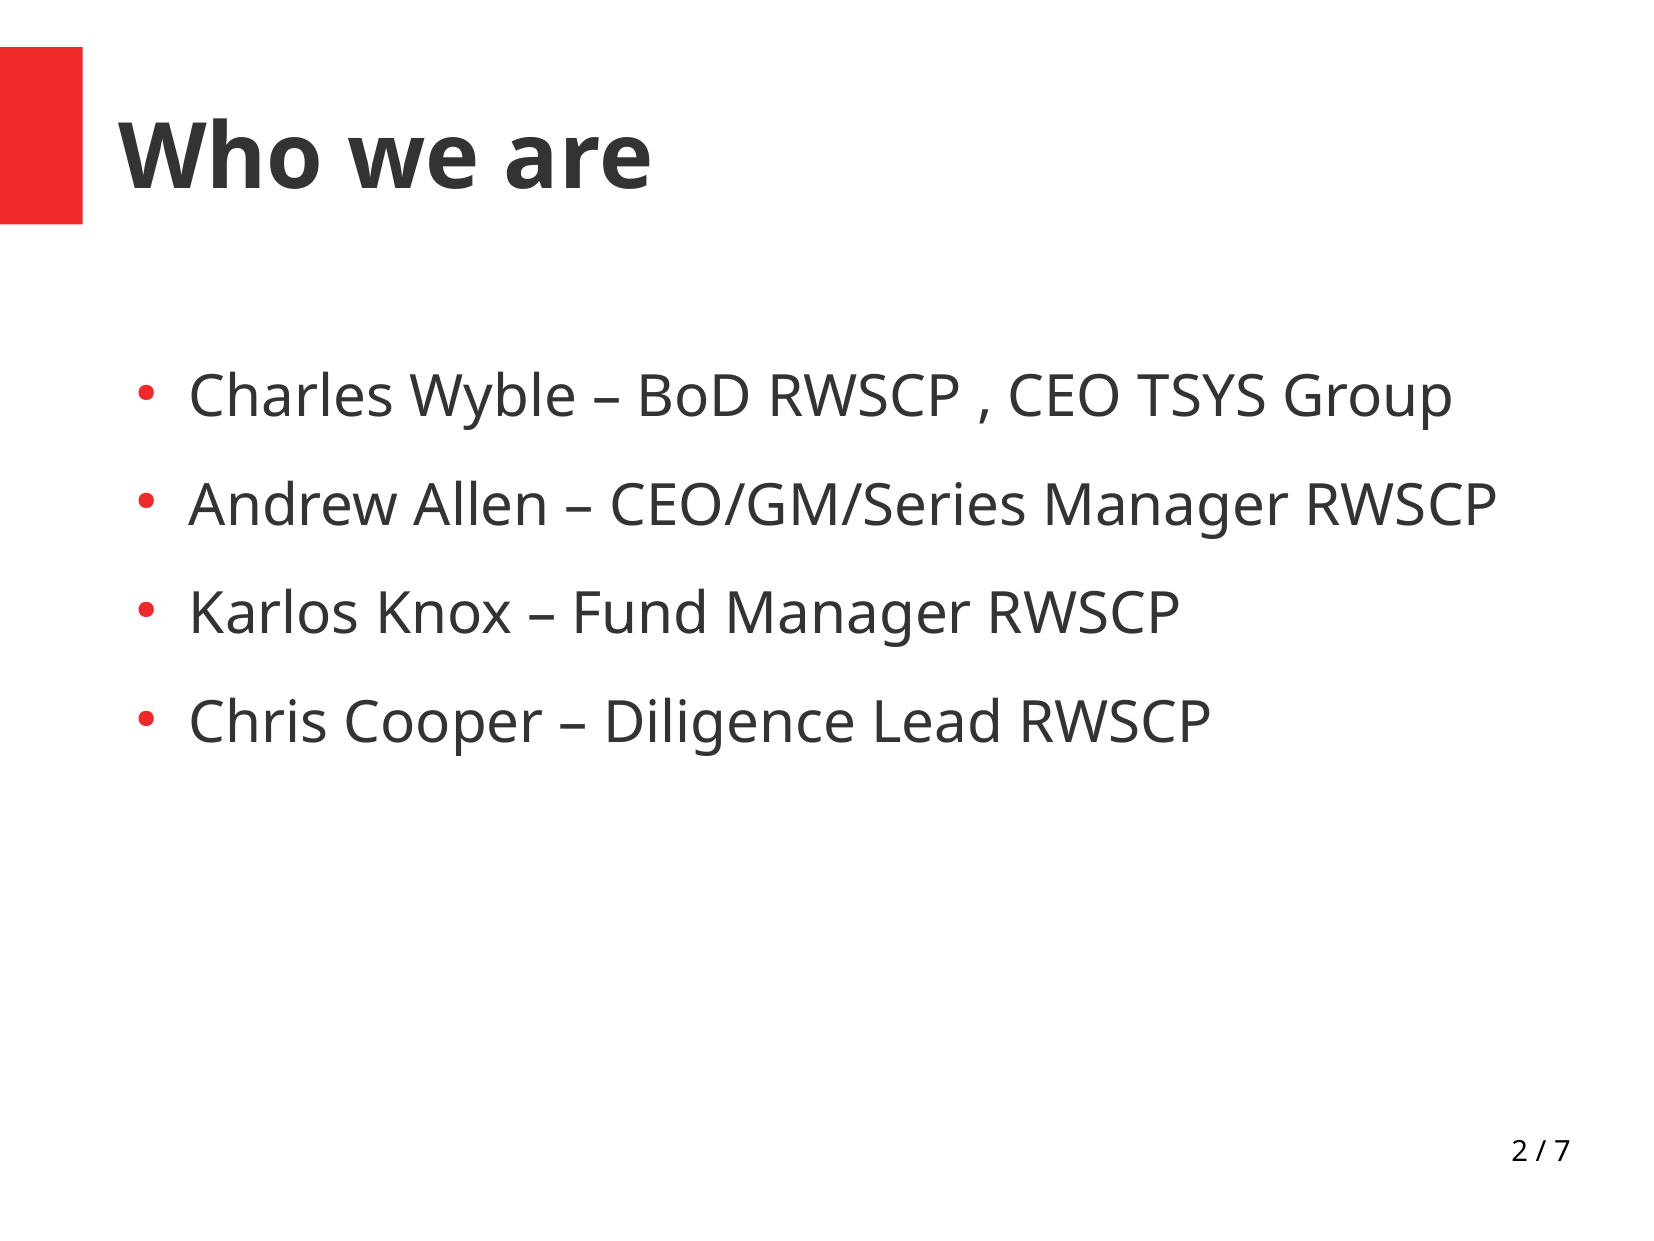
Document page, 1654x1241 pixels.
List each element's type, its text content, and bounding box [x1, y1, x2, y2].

list Charles Wyble – BoD RWSCP , CEO TSYS Group Andrew Allen – CEO/GM/Series Manager RWSCP Karlos Knox – Fund Manager RWSCP Chris Cooper – Diligence Lead RWSCP [118, 354, 1536, 1074]
title Who we are [118, 49, 1571, 257]
